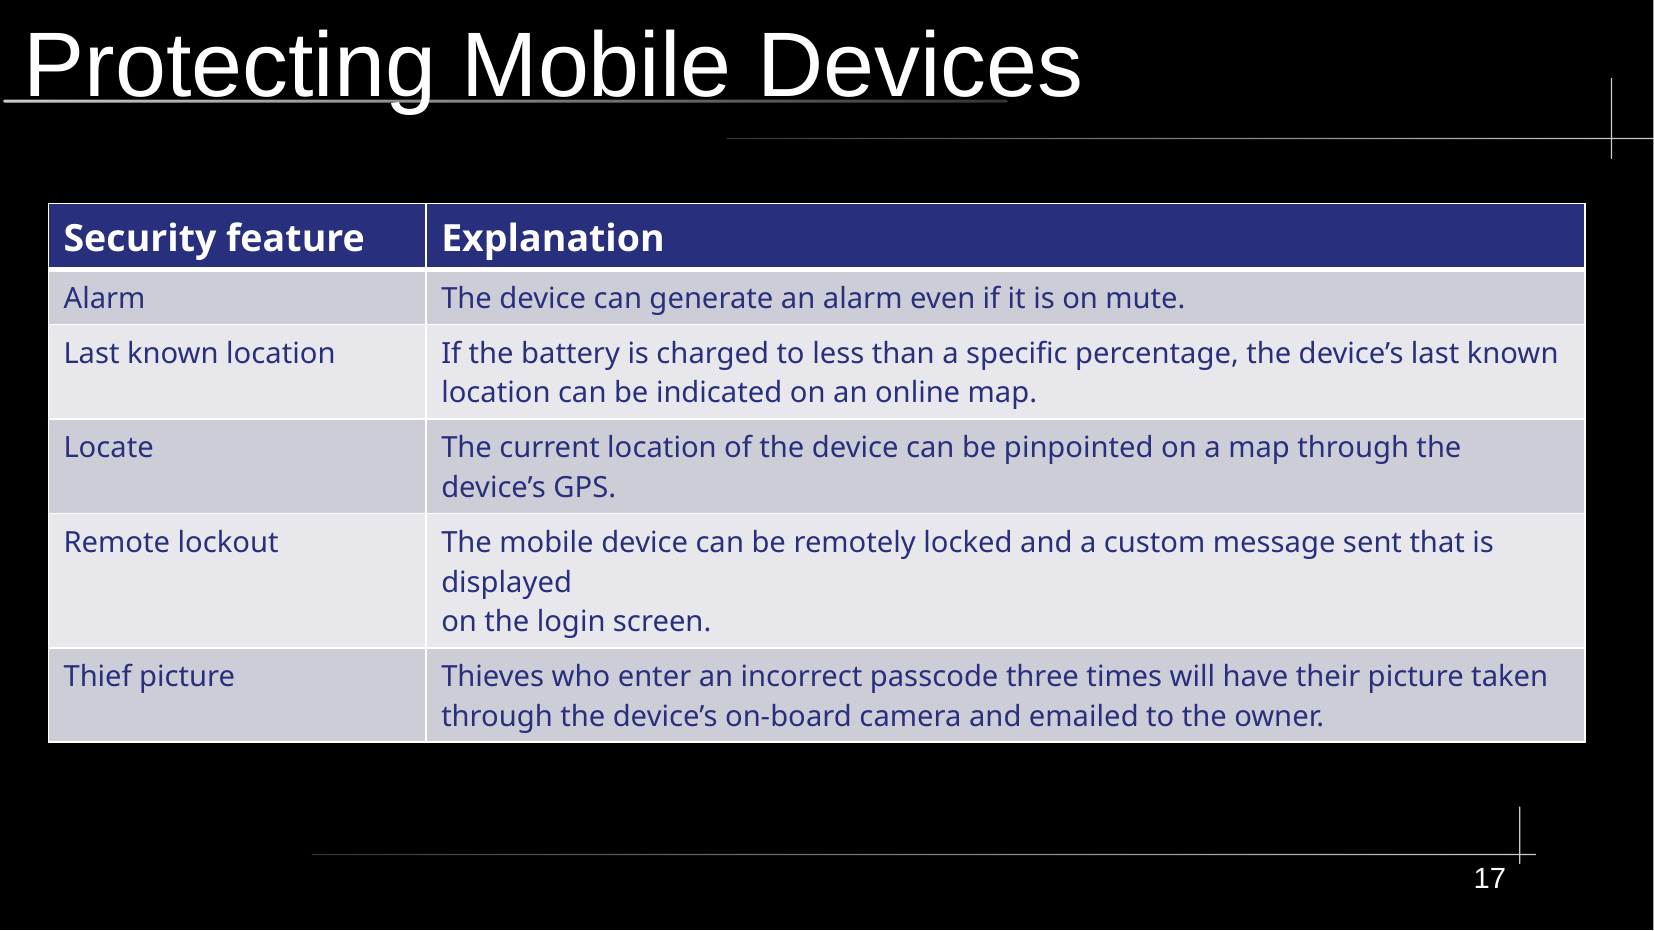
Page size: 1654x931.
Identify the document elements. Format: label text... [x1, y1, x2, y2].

table_cell If the battery is charged to less than a specific percentage, the device’s last known location can be indicated on an online map. [427, 325, 1584, 418]
table_header Security feature [49, 204, 425, 267]
table_header Explanation [427, 204, 1584, 267]
table_cell Last known location [49, 325, 425, 418]
table_cell Thieves who enter an incorrect passcode three times will have their picture taken through the device’s on-board camera and emailed to the owner. [427, 649, 1584, 741]
table_cell The current location of the device can be pinpointed on a map through the device’s GPS. [427, 420, 1584, 513]
table_cell Alarm [49, 272, 425, 324]
table_cell Remote lockout [49, 514, 425, 647]
table_cell The device can generate an alarm even if it is on mute. [427, 272, 1584, 324]
table_cell The mobile device can be remotely locked and a custom message sent that is displayed on the login screen. [427, 514, 1584, 647]
table_cell Thief picture [49, 649, 425, 741]
title Protecting Mobile Devices [23, 11, 1589, 119]
table_cell Locate [49, 420, 425, 513]
